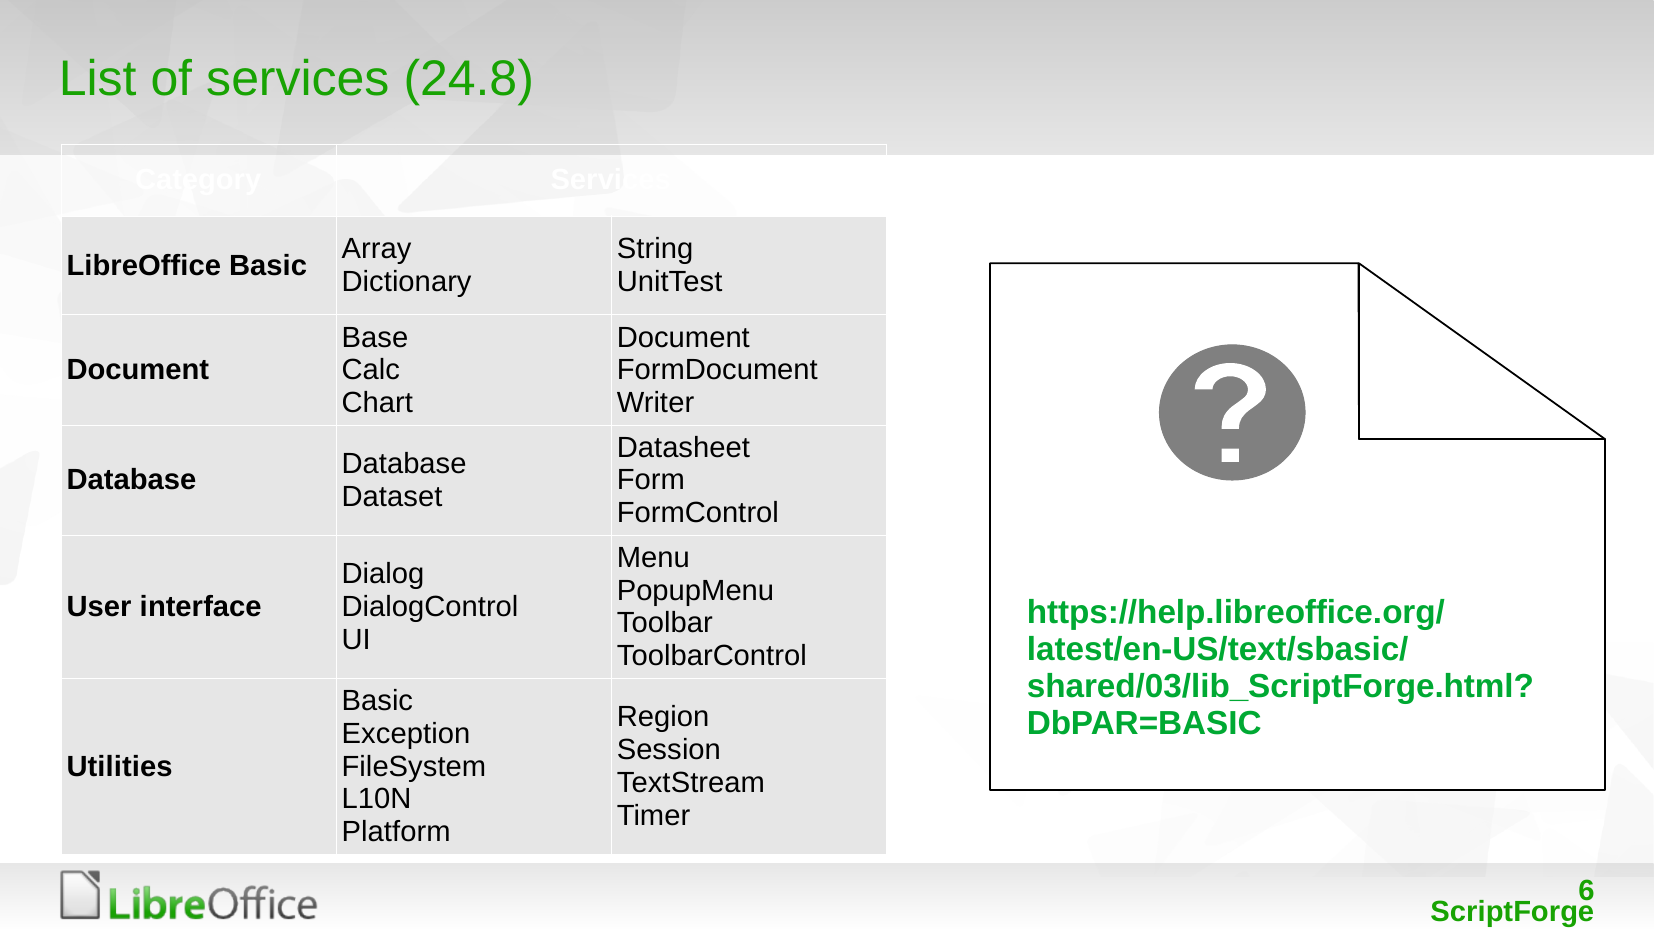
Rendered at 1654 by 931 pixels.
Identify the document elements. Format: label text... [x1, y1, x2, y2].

table_cell Array Dictionary [337, 217, 611, 314]
table_cell Database Dataset [337, 426, 611, 535]
title List of services (24.8) [59, 22, 1595, 133]
table_header Services [337, 145, 886, 216]
picture [0, 0, 783, 698]
table_cell Utilities [62, 679, 336, 854]
table_header Category [62, 145, 336, 216]
table_cell Database [62, 426, 336, 535]
table_cell Region Session TextStream Timer [612, 679, 886, 854]
table_cell Base Calc Chart [337, 315, 611, 425]
table_cell Datasheet Form FormControl [612, 426, 886, 535]
table_cell User interface [62, 536, 336, 678]
table_cell String UnitTest [612, 217, 886, 314]
table_cell Document [62, 315, 336, 425]
table_cell Document FormDocument Writer [612, 315, 886, 425]
picture [41, 851, 337, 931]
text_box https://help.libreoffice.org/latest/en-US/text/sbasic/shared/03/lib_ScriptForge.html?DbPAR=BASIC [1012, 585, 1561, 769]
table_cell Dialog DialogControl UI [337, 536, 611, 678]
picture [915, 411, 1654, 877]
table_cell Menu PopupMenu Toolbar ToolbarControl [612, 536, 886, 678]
table_cell Basic Exception FileSystem L10N Platform [337, 679, 611, 854]
table_cell LibreOffice Basic [62, 217, 336, 314]
text_box [990, 263, 1606, 791]
